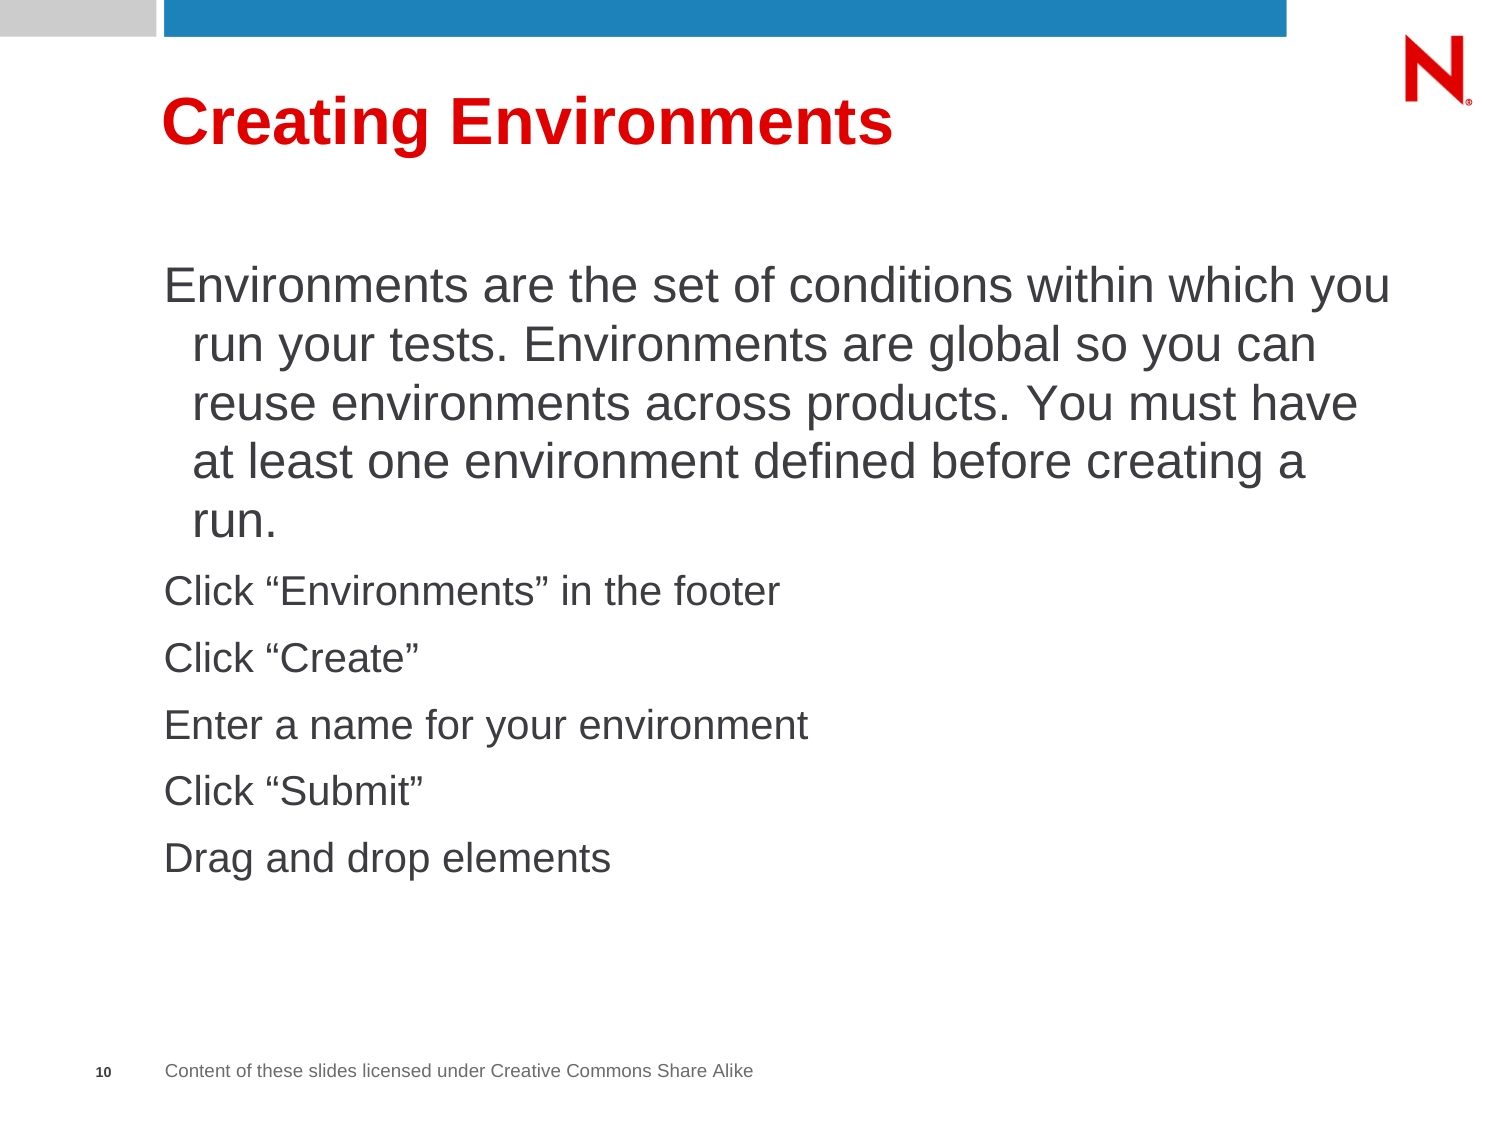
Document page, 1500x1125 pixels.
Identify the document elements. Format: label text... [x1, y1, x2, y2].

title Creating Environments [161, 41, 1383, 205]
list Environments are the set of conditions within which you run your tests. Environments are global so you can reuse environments across products. You must have at least one environment defined before creating a run. Click “Environments” in the footer Click “Create” Enter a name for your environment Click “Submit” Drag and drop elements [163, 254, 1404, 986]
picture [1403, 32, 1473, 107]
